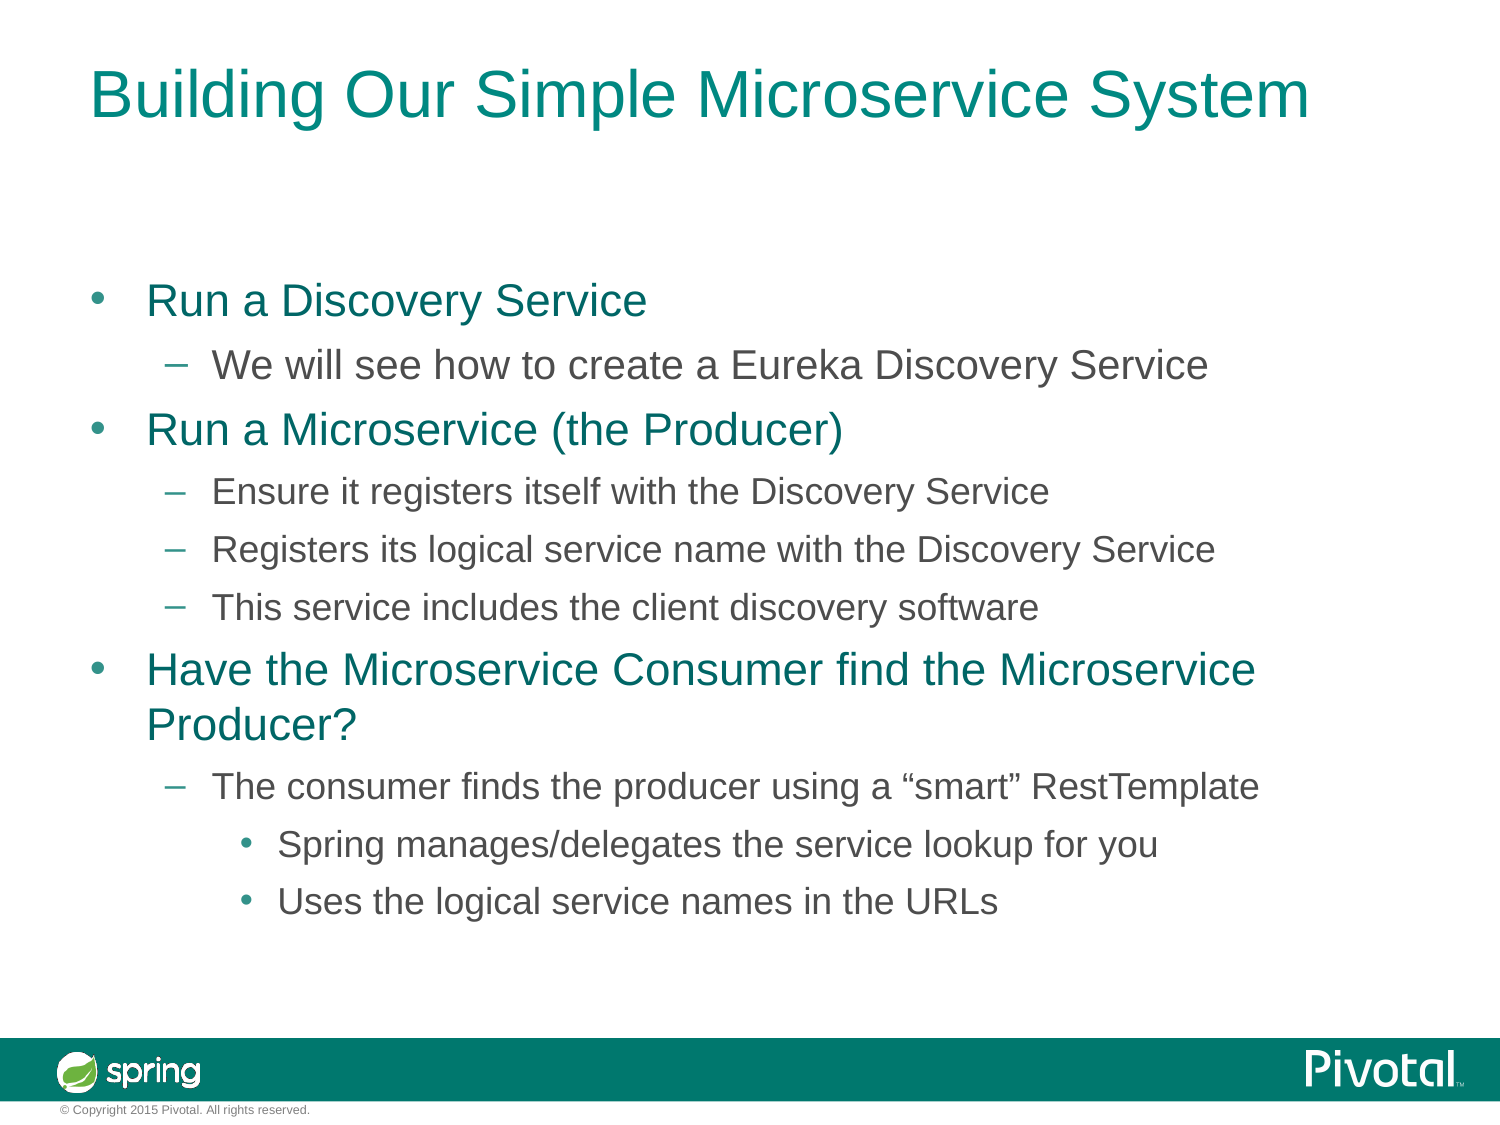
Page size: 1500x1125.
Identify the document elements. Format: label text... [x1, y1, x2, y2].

picture [1306, 1050, 1464, 1087]
title Building Our Simple Microservice System [75, 37, 1426, 225]
picture [32, 1041, 210, 1103]
list Run a Discovery Service We will see how to create a Eureka Discovery Service Run a Microservice (the Producer) Ensure it registers itself with the Discovery Service Registers its logical service name with the Discovery Service This service includes the client discovery software Have the Microservice Consumer find the Microservice Producer? The consumer finds the producer using a “smart” RestTemplate Spring manages/delegates the service lookup for you Uses the logical service names in the URLs [75, 262, 1426, 1013]
